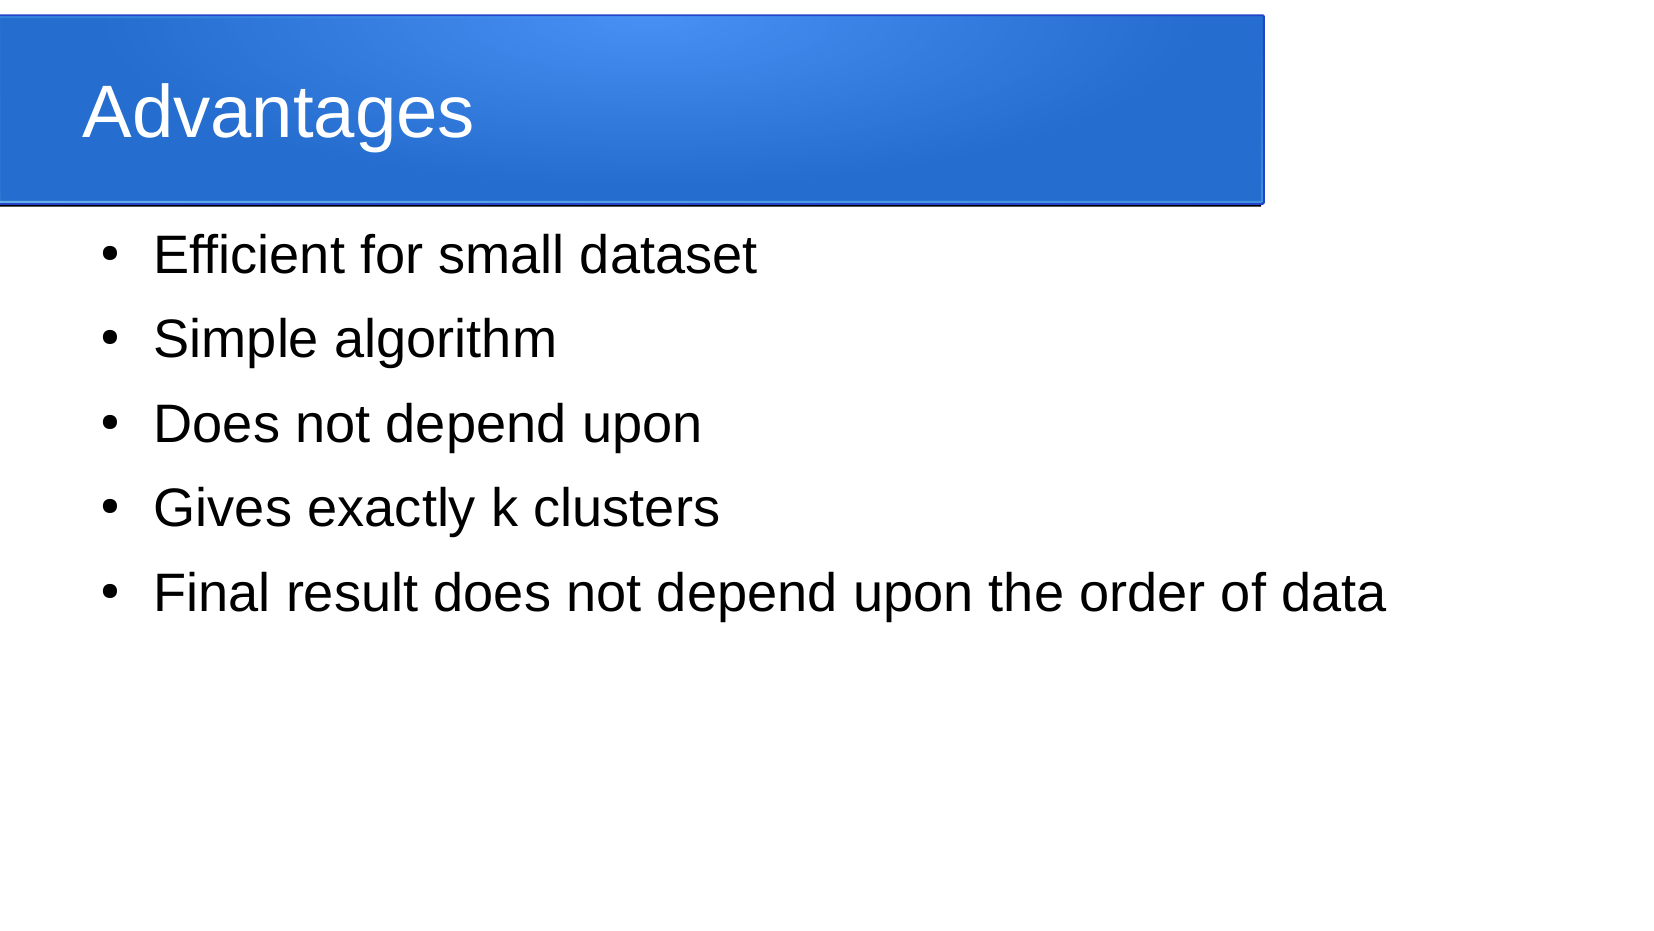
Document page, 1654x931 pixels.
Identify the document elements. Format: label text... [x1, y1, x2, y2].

title Advantages [82, 35, 1235, 189]
list Efficient for small dataset Simple algorithm Does not depend upon Gives exactly k clusters Final result does not depend upon the order of data [82, 224, 1571, 764]
